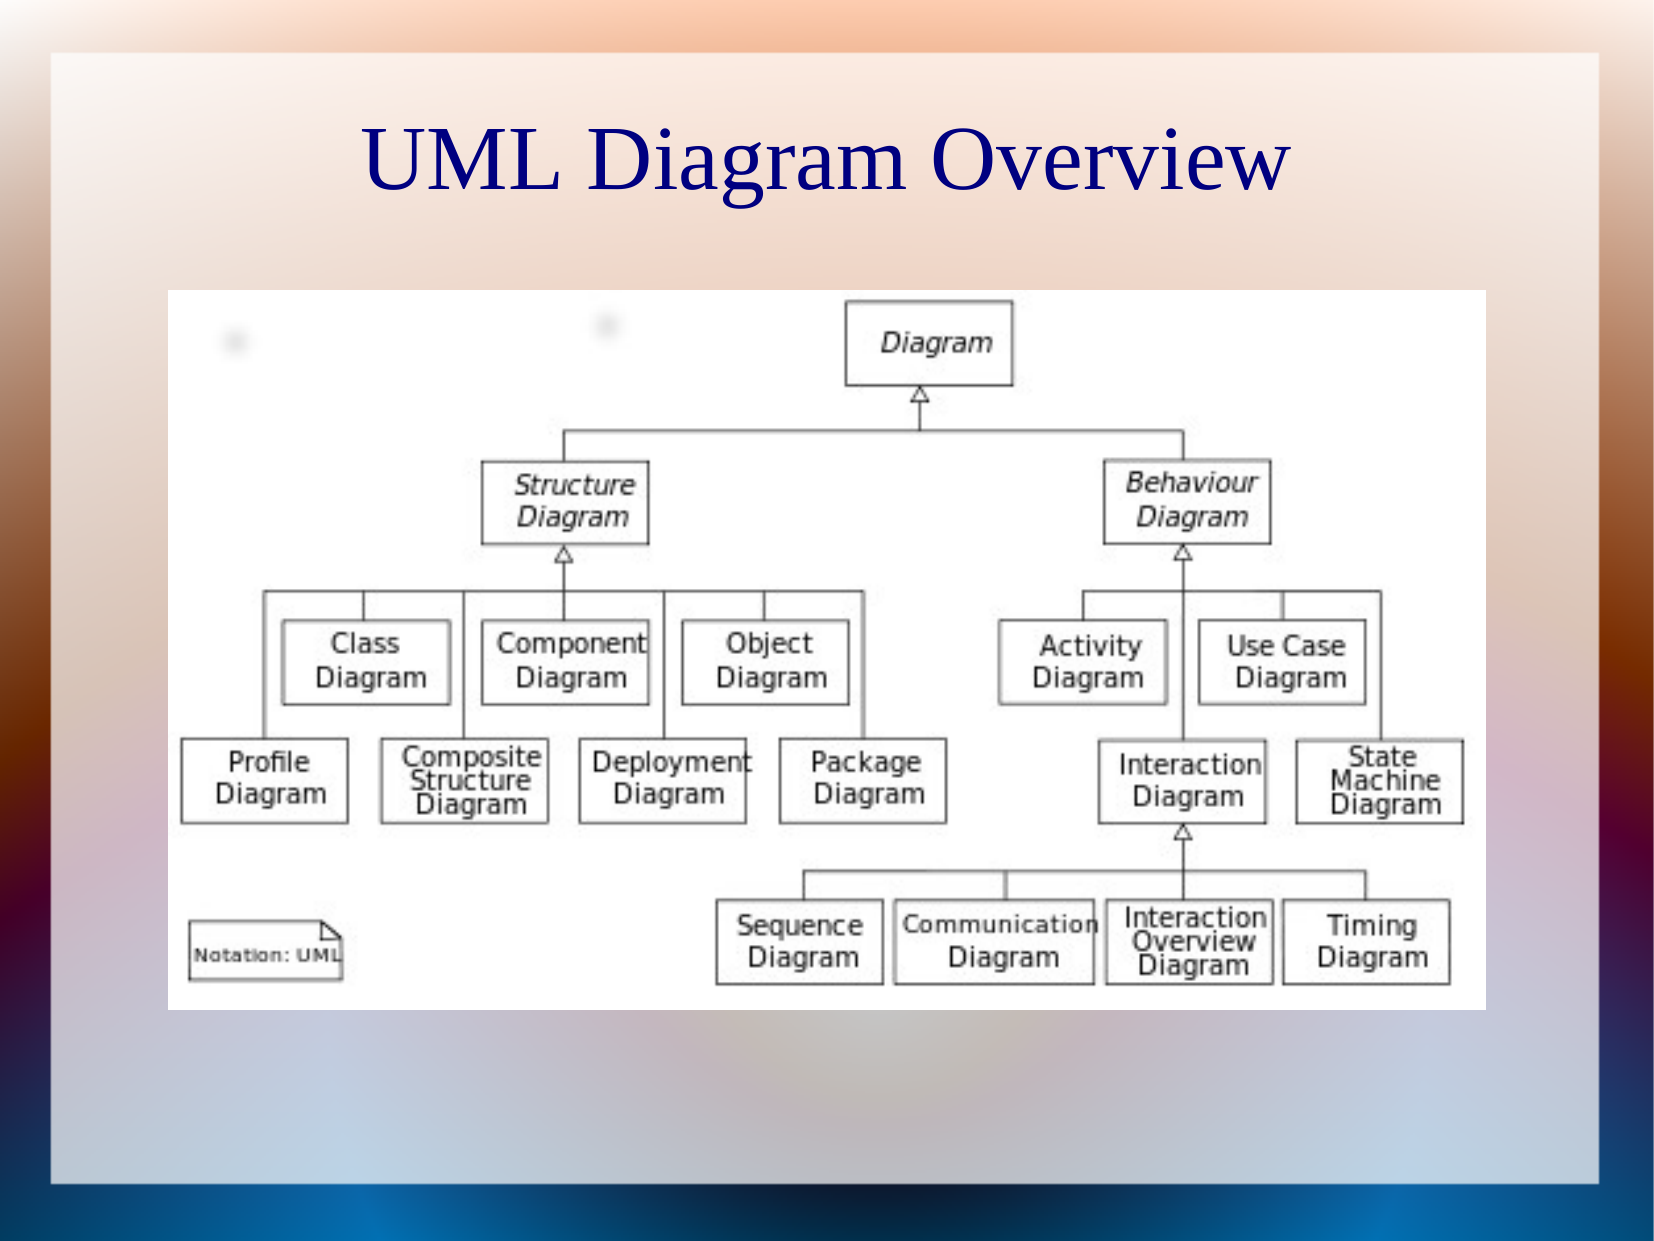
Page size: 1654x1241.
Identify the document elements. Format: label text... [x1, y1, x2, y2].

title UML Diagram Overview [82, 55, 1571, 263]
picture [0, 0, 1654, 1241]
